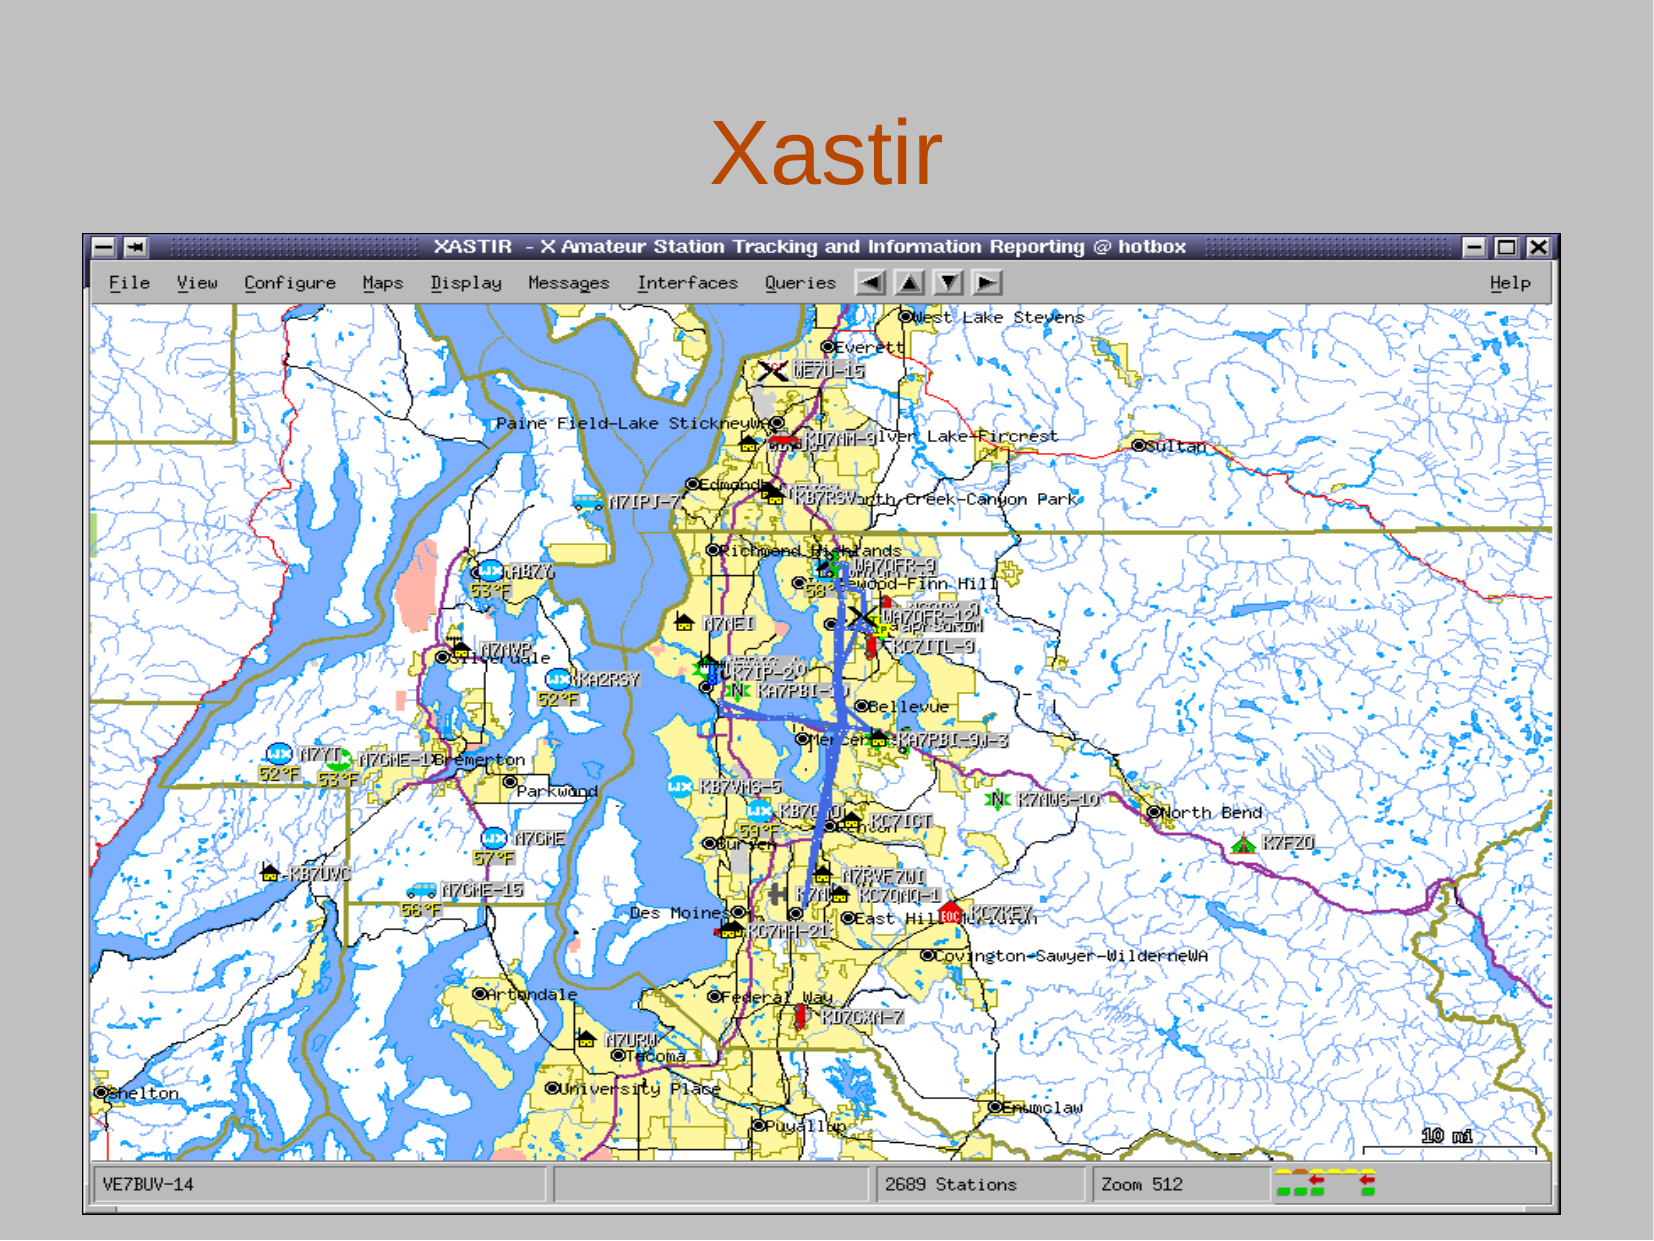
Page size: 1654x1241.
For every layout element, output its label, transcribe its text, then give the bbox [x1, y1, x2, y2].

title Xastir [82, 49, 1571, 257]
picture [82, 233, 1561, 1216]
